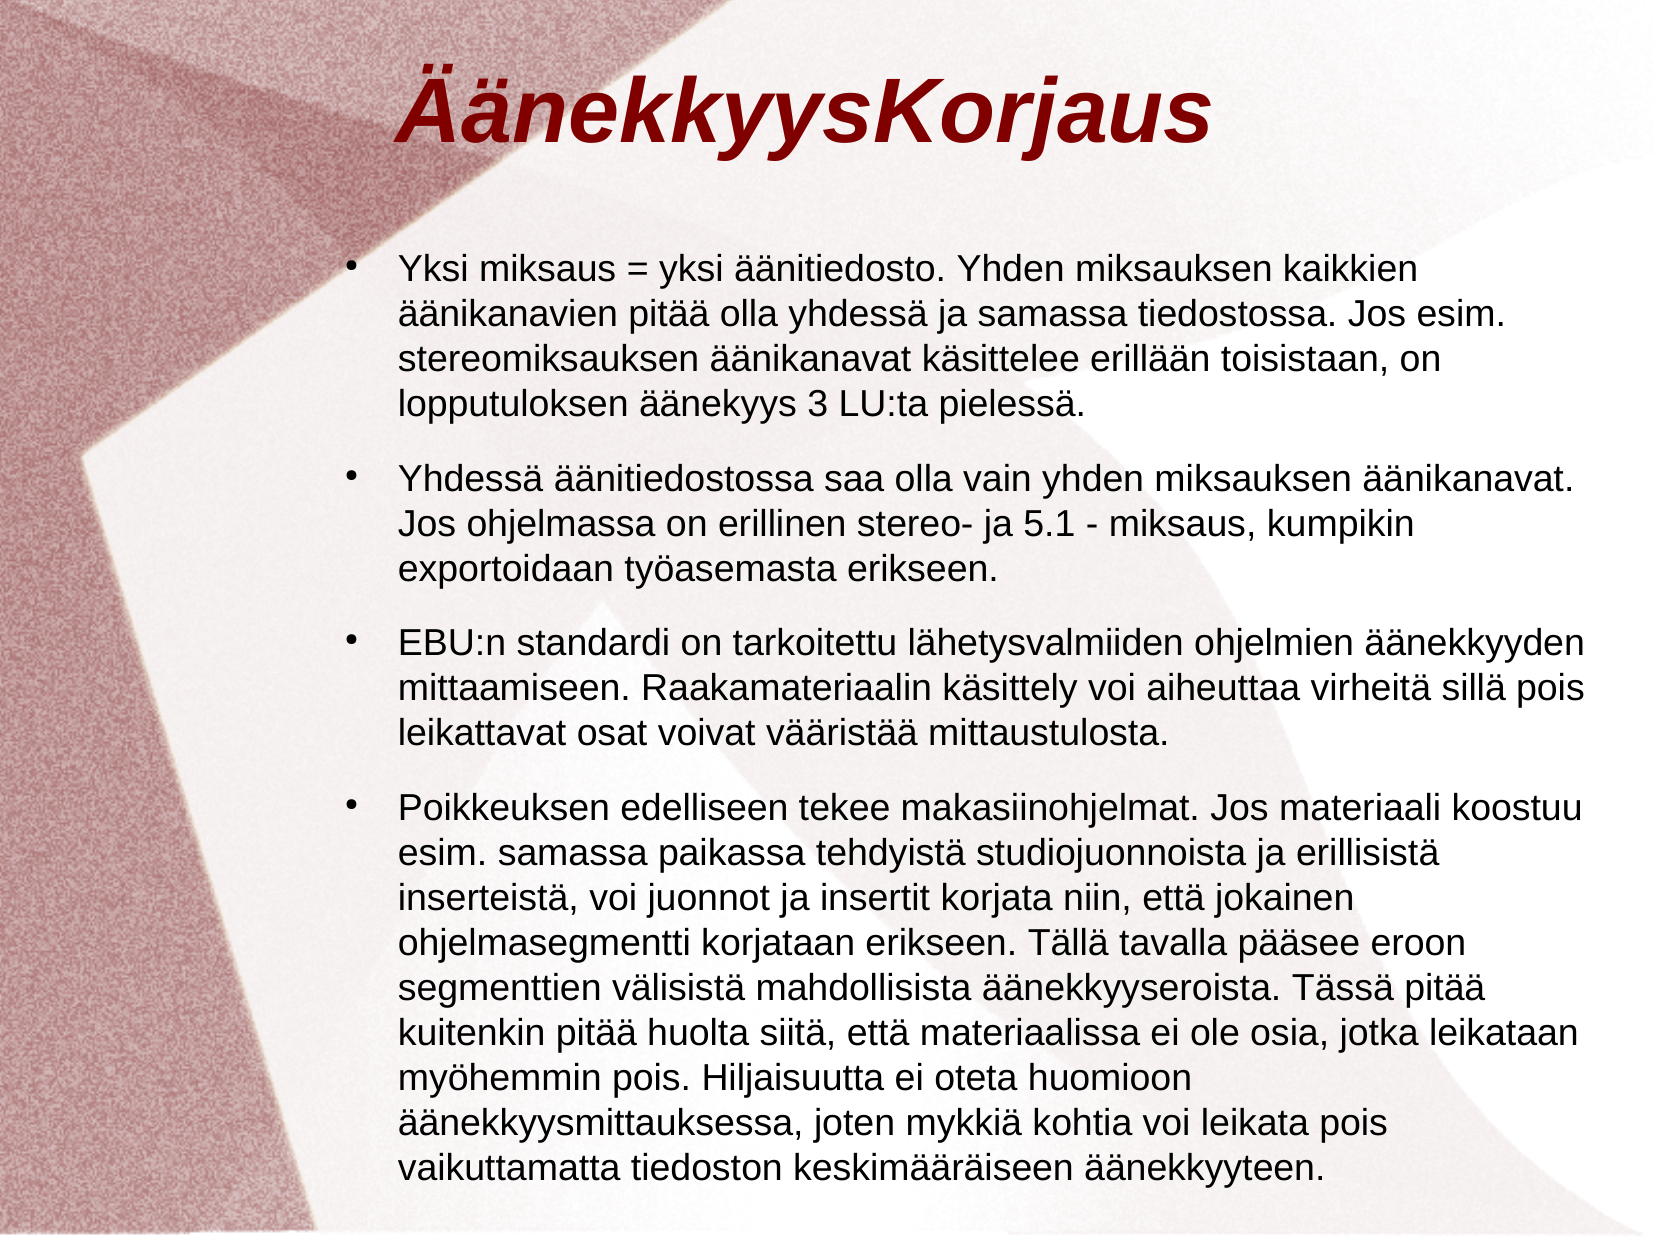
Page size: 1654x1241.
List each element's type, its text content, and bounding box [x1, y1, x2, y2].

title ÄänekkyysKorjaus [239, 52, 1347, 166]
picture [0, 0, 1654, 1241]
list Yksi miksaus = yksi äänitiedosto. Yhden miksauksen kaikkien äänikanavien pitää olla yhdessä ja samassa tiedostossa. Jos esim. stereomiksauksen äänikanavat käsittelee erillään toisistaan, on lopputuloksen äänekyys 3 LU:ta pielessä. Yhdessä äänitiedostossa saa olla vain yhden miksauksen äänikanavat. Jos ohjelmassa on erillinen stereo- ja 5.1 - miksaus, kumpikin exportoidaan työasemasta erikseen. EBU:n standardi on tarkoitettu lähetysvalmiiden ohjelmien äänekkyyden mittaamiseen. Raakamateriaalin käsittely voi aiheuttaa virheitä sillä pois leikattavat osat voivat vääristää mittaustulosta. Poikkeuksen edelliseen tekee makasiinohjelmat. Jos materiaali koostuu esim. samassa paikassa tehdyistä studiojuonnoista ja erillisistä inserteistä, voi juonnot ja insertit korjata niin, että jokainen ohjelmasegmentti korjataan erikseen. Tällä tavalla pääsee eroon segmenttien välisistä mahdollisista äänekkyyseroista. Tässä pitää kuitenkin pitää huolta siitä, että materiaalissa ei ole osia, jotka leikataan myöhemmin pois. Hiljaisuutta ei oteta huomioon äänekkyysmittauksessa, joten mykkiä kohtia voi leikata pois vaikuttamatta tiedoston keskimääräiseen äänekkyyteen. [327, 240, 1603, 1188]
